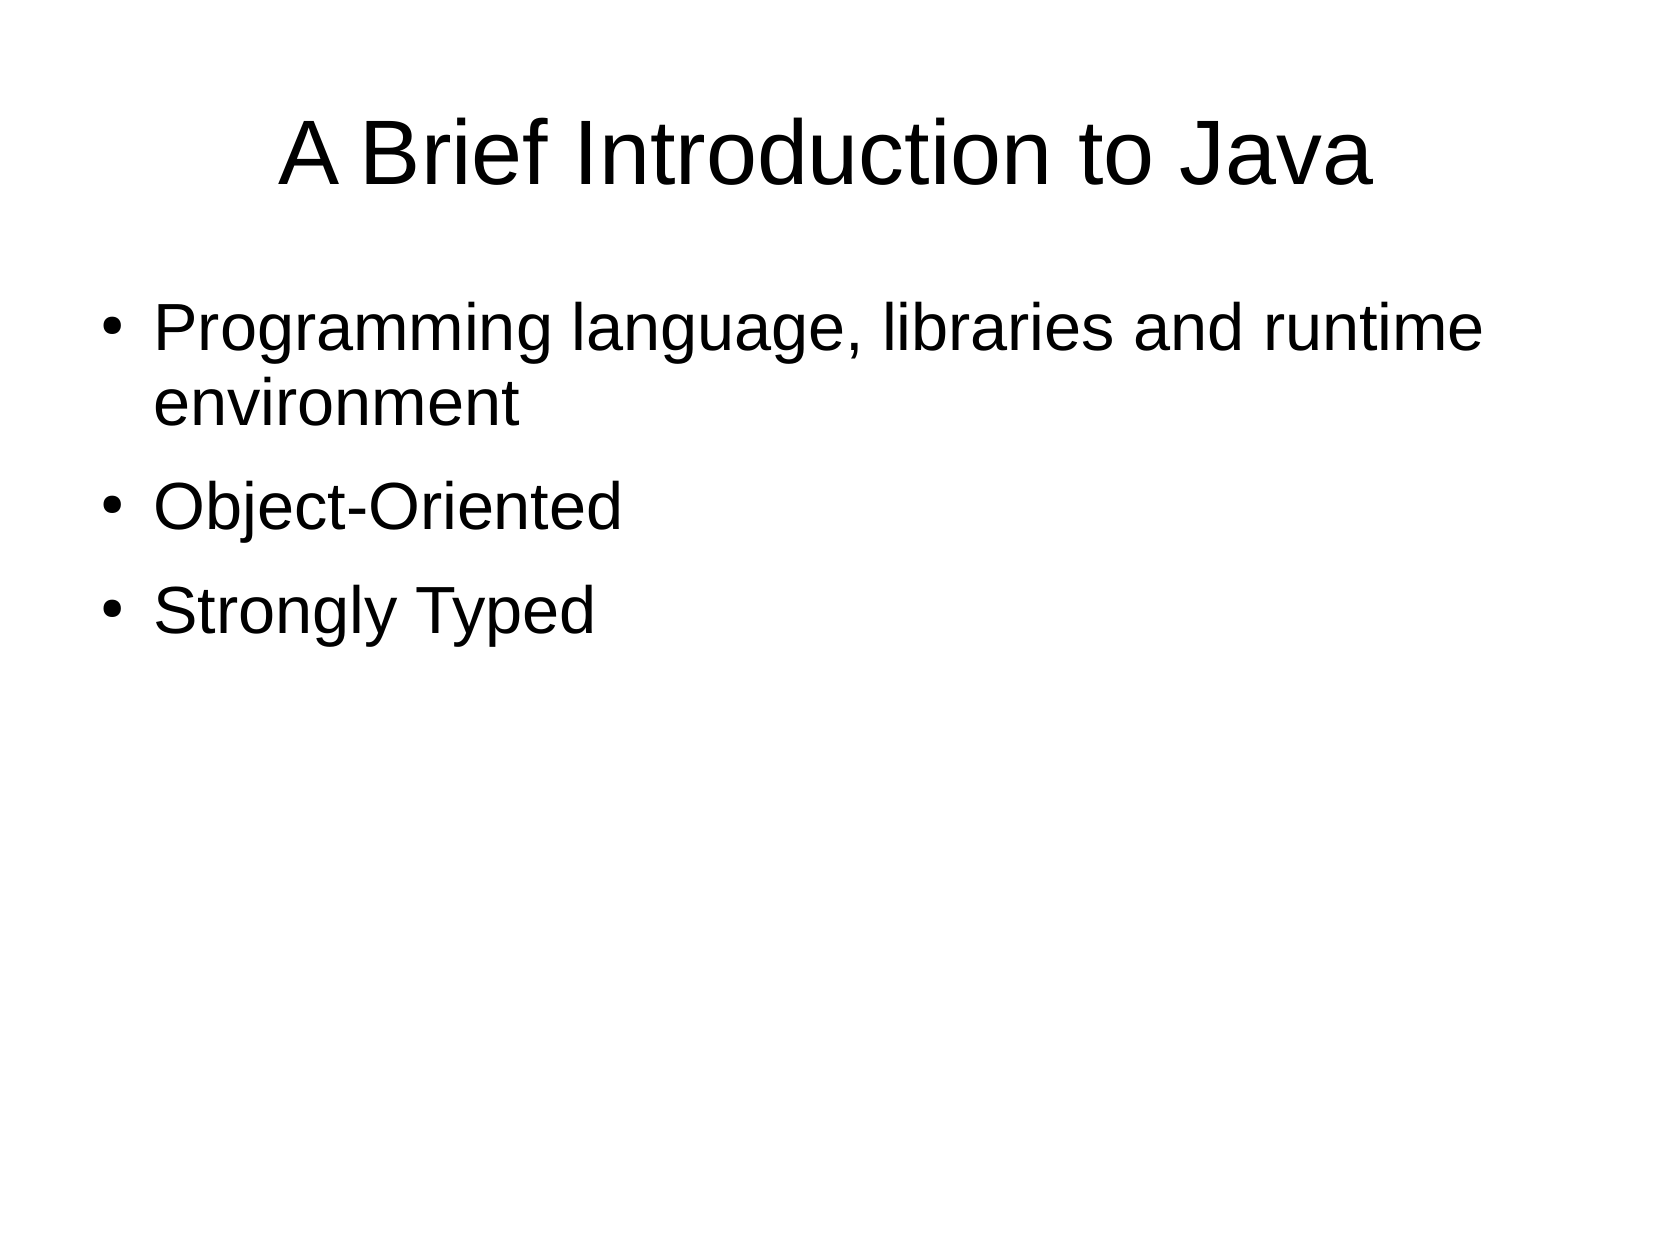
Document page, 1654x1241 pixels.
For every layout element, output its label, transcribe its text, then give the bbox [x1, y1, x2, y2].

title A Brief Introduction to Java [82, 49, 1571, 257]
list Programming language, libraries and runtime environment Object-Oriented Strongly Typed [82, 290, 1538, 1010]
